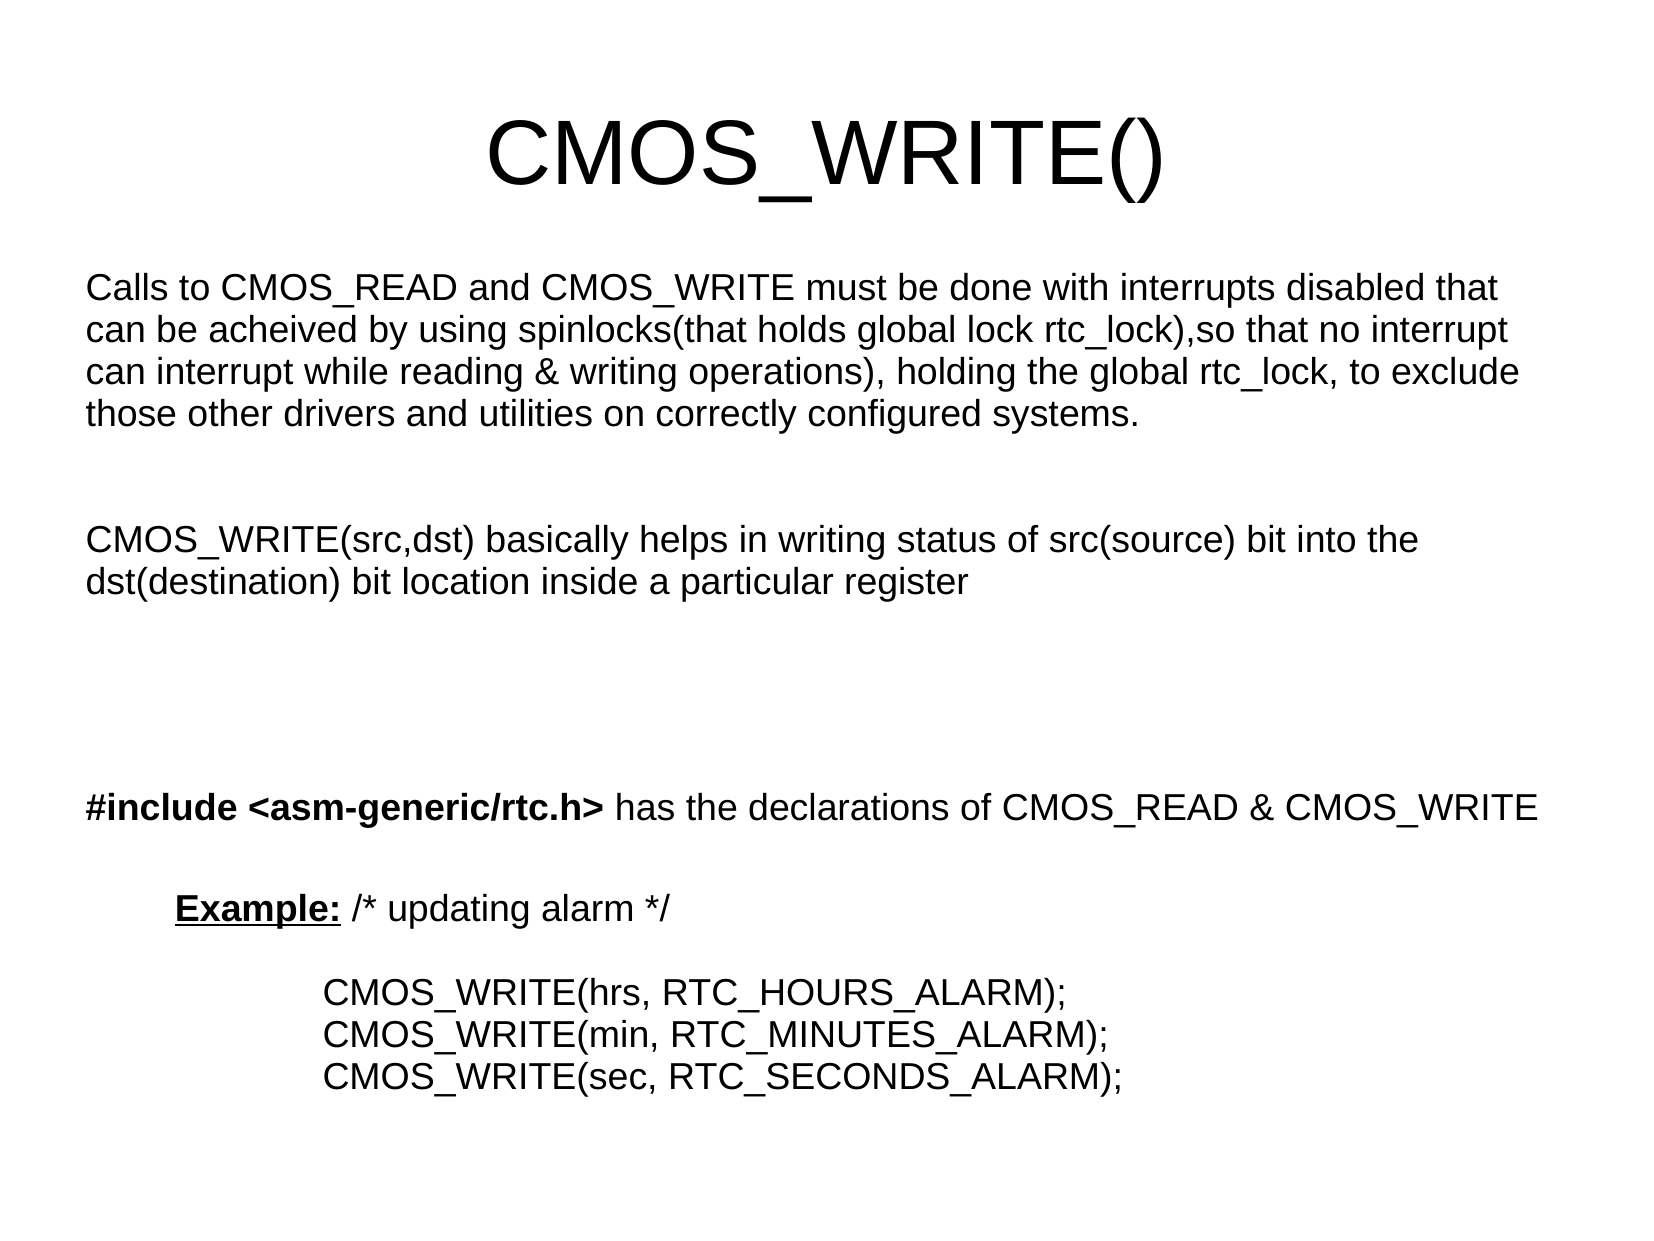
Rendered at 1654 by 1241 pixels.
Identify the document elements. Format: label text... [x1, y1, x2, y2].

text_box Example: /* updating alarm */ CMOS_WRITE(hrs, RTC_HOURS_ALARM); CMOS_WRITE(min, RTC_MINUTES_ALARM); CMOS_WRITE(sec, RTC_SECONDS_ALARM); [160, 880, 1382, 1105]
text_box Calls to CMOS_READ and CMOS_WRITE must be done with interrupts disabled that can be acheived by using spinlocks(that holds global lock rtc_lock),so that no interrupt can interrupt while reading & writing operations), holding the global rtc_lock, to exclude those other drivers and utilities on correctly configured systems. CMOS_WRITE(src,dst) basically helps in writing status of src(source) bit into the dst(destination) bit location inside a particular register [70, 259, 1583, 695]
title CMOS_WRITE() [82, 49, 1571, 257]
text_box #include <asm-generic/rtc.h> has the declarations of CMOS_READ & CMOS_WRITE [70, 737, 1565, 879]
